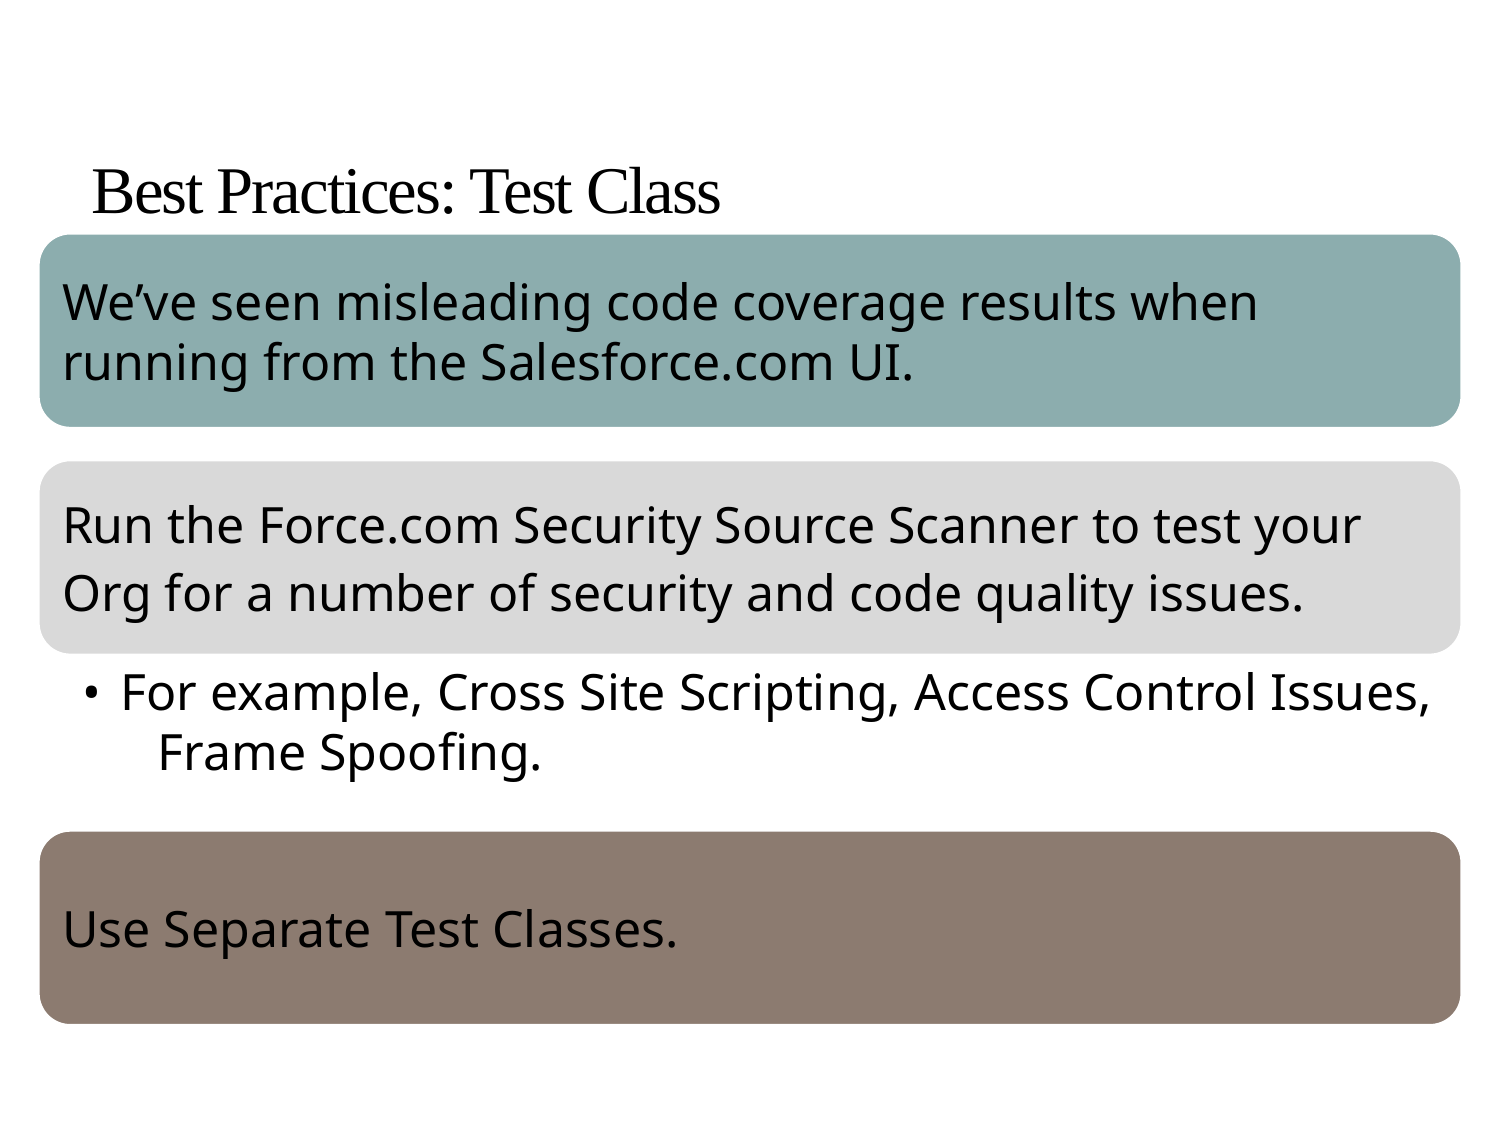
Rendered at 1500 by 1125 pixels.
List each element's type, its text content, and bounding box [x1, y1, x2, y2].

text_box We’ve seen misleading code coverage results when running from the Salesforce.com UI. [37, 232, 1463, 429]
text_box For example, Cross Site Scripting, Access Control Issues, Frame Spoofing. [37, 655, 1463, 830]
text_box Use Separate Test Classes. [37, 829, 1463, 1027]
title Best Practices: Test Class [76, 137, 1427, 232]
text_box Run the Force.com Security Source Scanner to test your Org for a number of security and code quality issues. [37, 459, 1463, 655]
